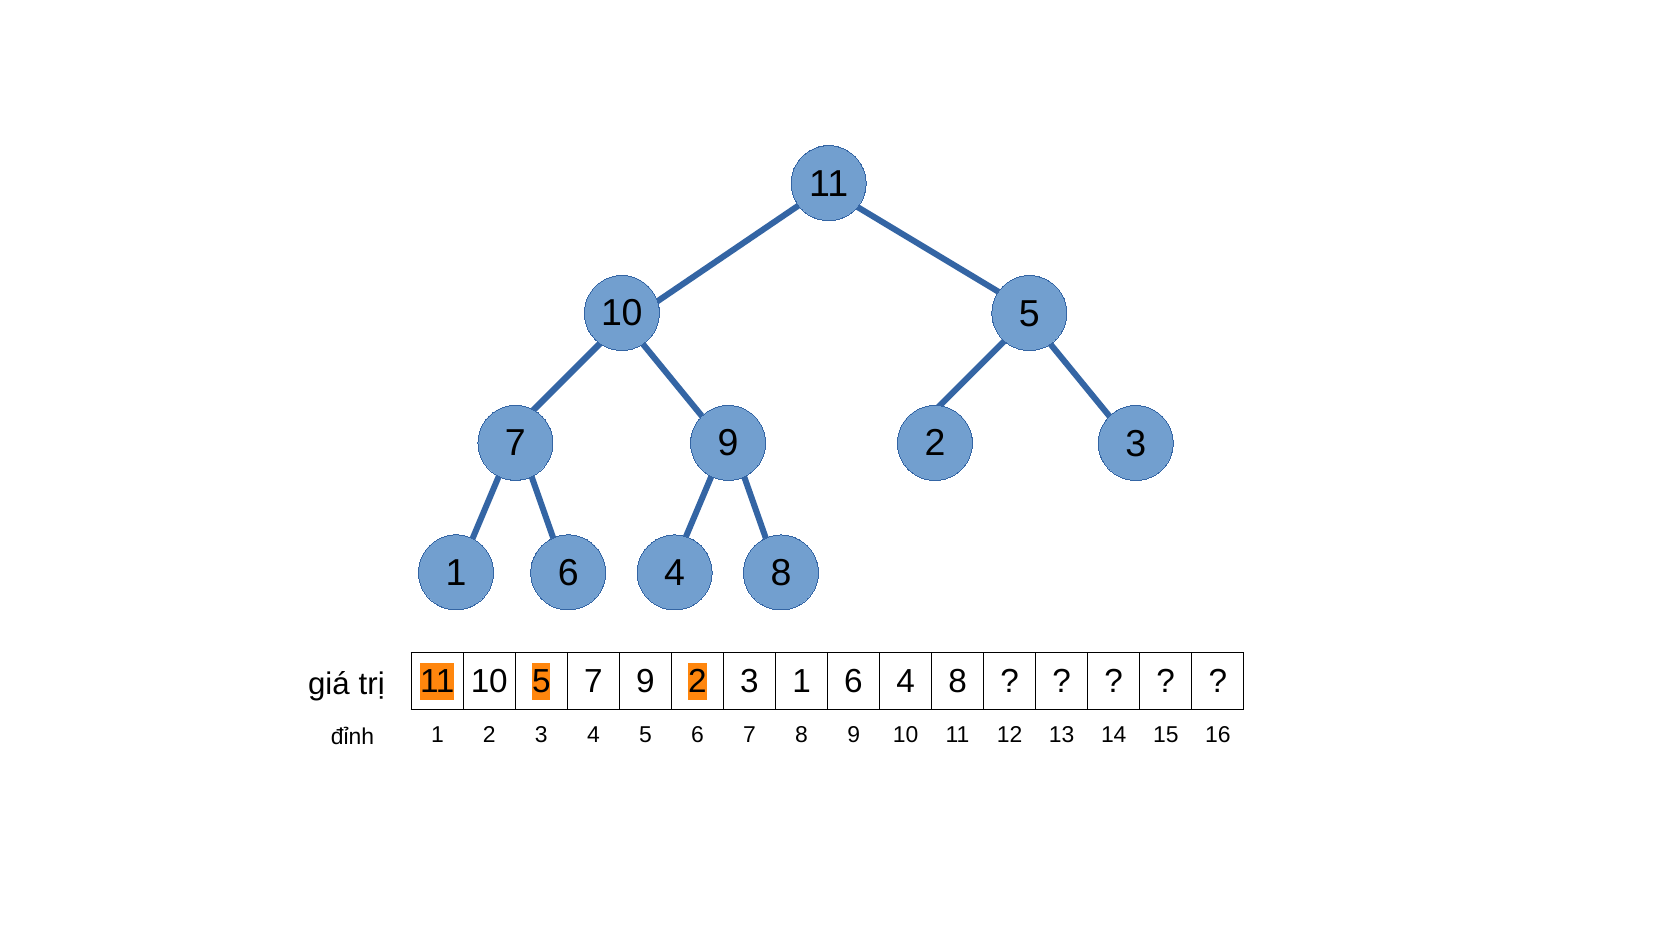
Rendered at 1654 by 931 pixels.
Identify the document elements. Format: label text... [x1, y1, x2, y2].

table_header 1 [411, 706, 463, 763]
table_header 3 [724, 653, 775, 706]
table_header 2 [463, 706, 515, 763]
table_header 2 [672, 653, 723, 706]
table_header 6 [828, 653, 879, 706]
text_box 2 [897, 405, 973, 481]
table_header 14 [1088, 706, 1140, 763]
text_box giá trị [290, 641, 403, 726]
table_header 1 [776, 653, 827, 706]
table_header 15 [1140, 706, 1192, 763]
table_header 11 [412, 653, 463, 706]
table_header 16 [1192, 706, 1244, 763]
table_header ? [1088, 653, 1139, 706]
table_header 12 [984, 706, 1036, 763]
table_header 3 [515, 706, 567, 763]
table_header 6 [671, 706, 723, 763]
table_header 9 [620, 653, 671, 706]
table_header 5 [619, 706, 671, 763]
table_header 10 [880, 706, 932, 763]
table_header ? [984, 653, 1035, 706]
text_box 9 [690, 405, 766, 481]
table_header 10 [464, 653, 515, 706]
text_box 11 [791, 145, 867, 221]
table_header 4 [567, 706, 619, 763]
table_header 7 [568, 653, 619, 706]
text_box 7 [477, 405, 553, 481]
table_header 8 [932, 653, 983, 706]
text_box 4 [637, 534, 713, 610]
text_box 6 [530, 534, 606, 610]
text_box 8 [743, 534, 819, 610]
text_box đỉnh [296, 694, 409, 780]
table_header ? [1192, 653, 1243, 706]
text_box 3 [1098, 405, 1174, 481]
table_header 11 [932, 706, 984, 763]
table_header 5 [516, 653, 567, 706]
table_header 4 [880, 653, 931, 706]
table_header 9 [828, 706, 880, 763]
table_header ? [1036, 653, 1087, 706]
table_header ? [1140, 653, 1191, 706]
text_box 5 [991, 275, 1067, 351]
text_box 1 [418, 534, 494, 610]
table_header 8 [776, 706, 828, 763]
table_header 7 [723, 706, 776, 763]
text_box 10 [584, 275, 660, 351]
table_header 13 [1036, 706, 1088, 763]
